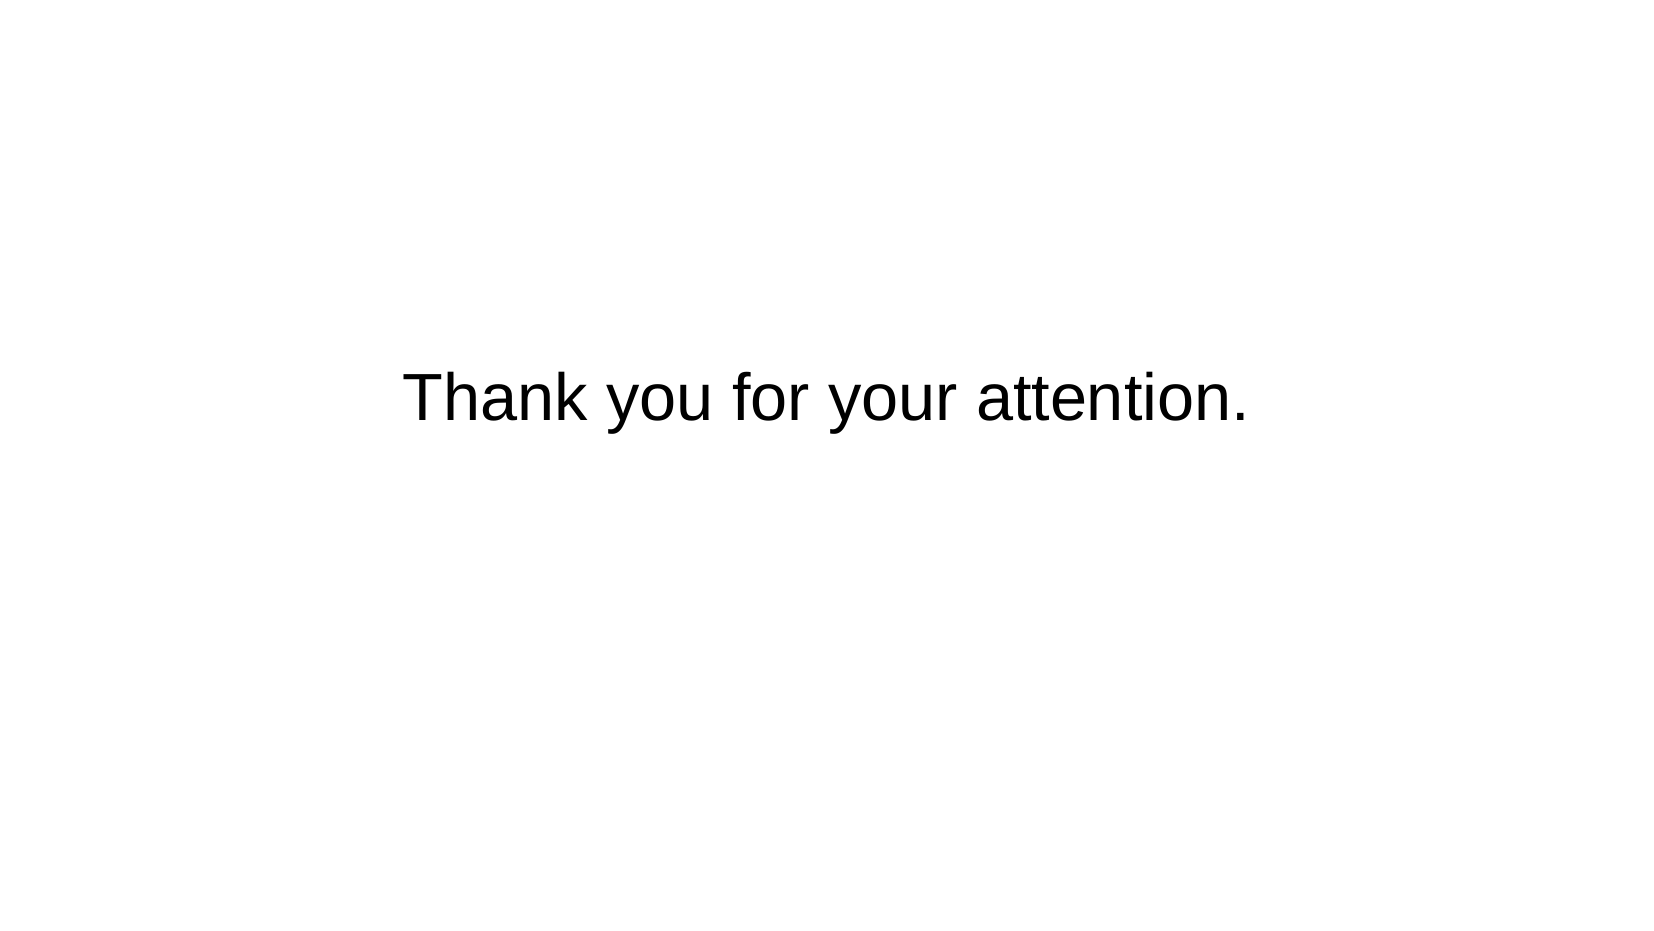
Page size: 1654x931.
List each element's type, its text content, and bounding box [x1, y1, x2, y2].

subtitle Thank you for your attention. [82, 37, 1571, 757]
